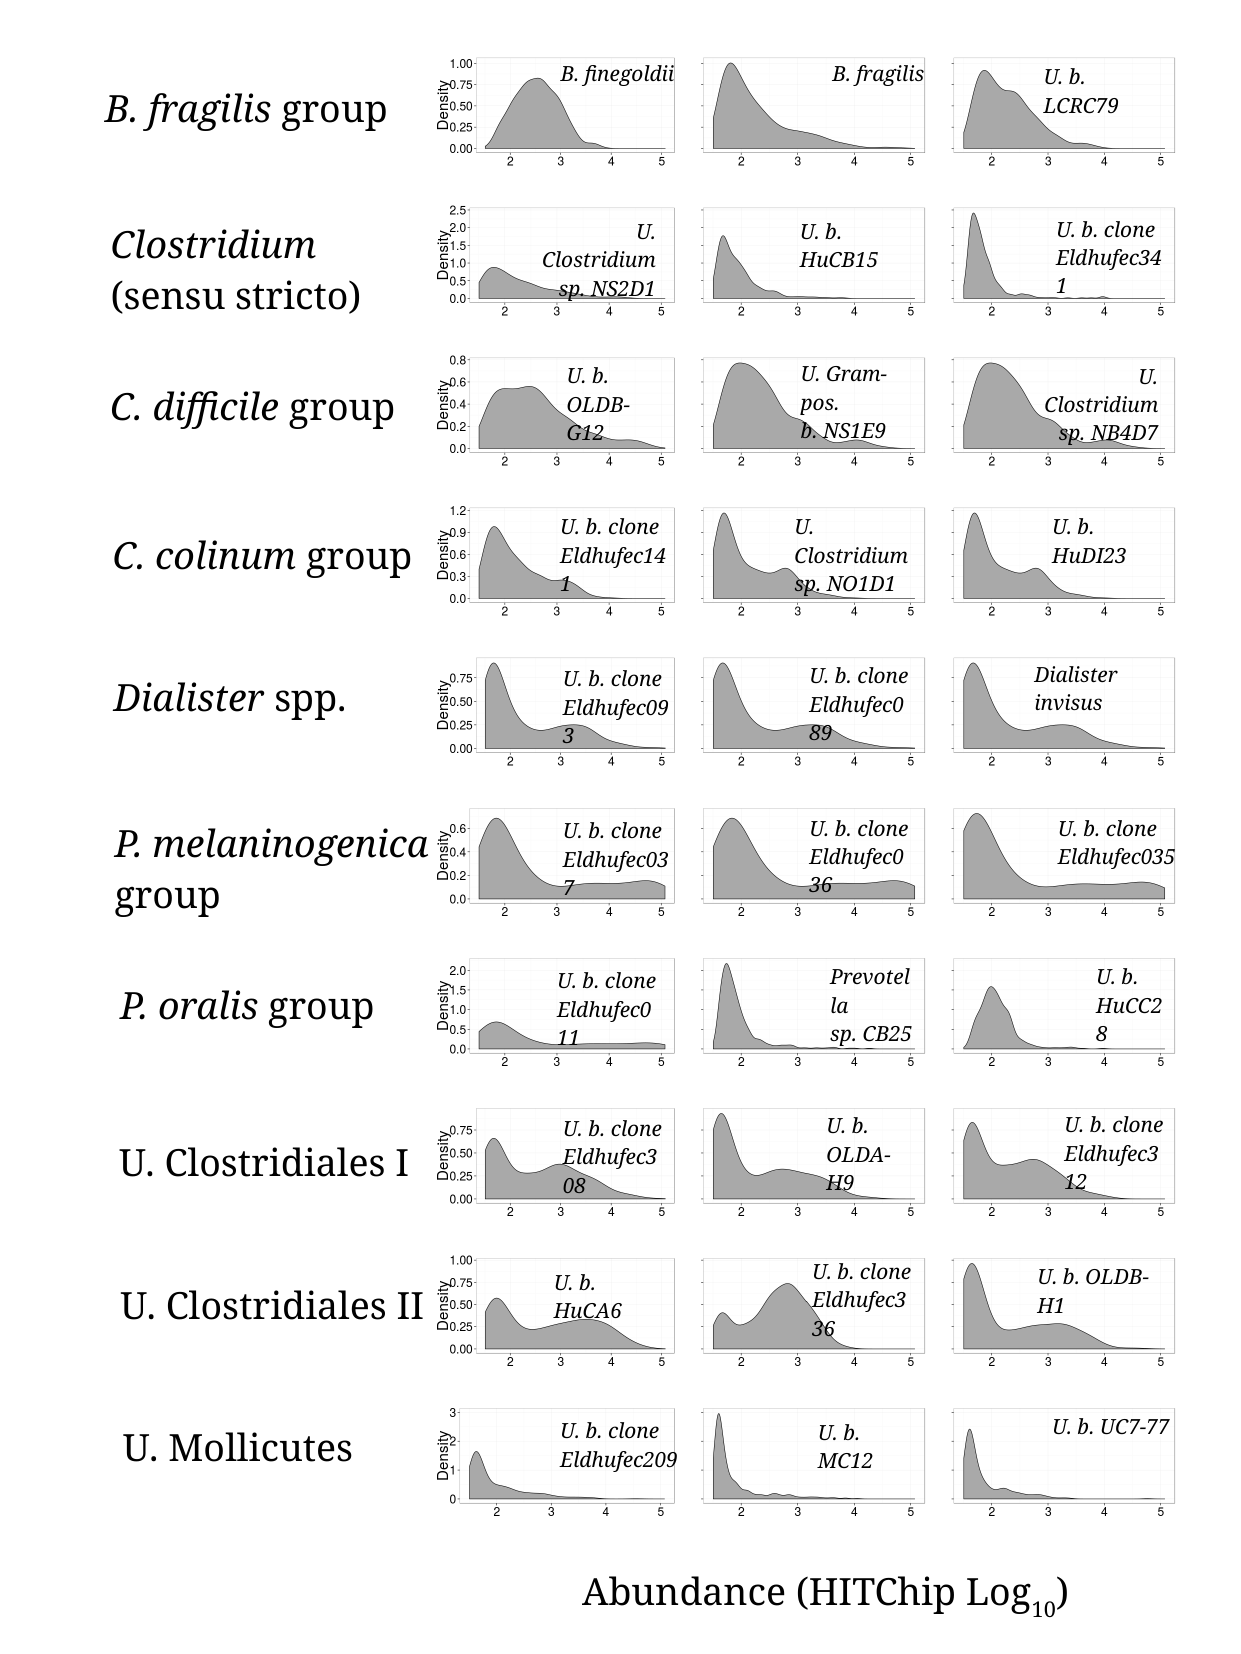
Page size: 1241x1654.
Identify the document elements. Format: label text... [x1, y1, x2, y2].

text_box U. b. HuCC28 [1081, 955, 1187, 1017]
text_box Abundance (HITChip Log10) [567, 1557, 1022, 1624]
text_box U. b. clone Eldhufec036 [794, 806, 930, 868]
text_box U. b. LCRC79 [1028, 55, 1176, 94]
text_box U. Clostridium sp. NS2D1 [527, 210, 681, 271]
text_box C. difficile group [95, 372, 367, 430]
text_box U. b. clone Eldhufec209 [545, 1409, 711, 1471]
text_box B. finegoldii [545, 52, 673, 91]
text_box U. Clostridiales II [105, 1271, 399, 1328]
text_box U. b. OLDB-G12 [551, 354, 676, 415]
text_box U. b. clone Eldhufec089 [794, 654, 931, 715]
text_box U. b. clone Eldhufec141 [545, 505, 691, 567]
text_box U. b. MC12 [803, 1410, 931, 1449]
text_box Prevotella sp. CB25 [815, 955, 931, 1017]
text_box C. colinum group [97, 522, 380, 579]
text_box U. Clostridiales I [104, 1128, 386, 1186]
text_box P. oralis group [105, 971, 351, 1028]
text_box U. b. HuDI23 [1037, 505, 1182, 544]
text_box U. b. HuCA6 [539, 1260, 681, 1299]
text_box Dialister invisus [1019, 652, 1185, 691]
text_box U. b. clone Eldhufec312 [1049, 1103, 1185, 1165]
text_box U. b. clone Eldhufec336 [797, 1250, 931, 1311]
text_box U. Clostridium sp. NO1D1 [779, 505, 931, 567]
picture [431, 33, 1182, 1534]
text_box P. melaninogenica group [99, 810, 407, 908]
text_box U. b. clone Eldhufec011 [542, 959, 678, 1021]
text_box B. fragilis [817, 52, 927, 91]
text_box U. b. OLDA-H9 [811, 1104, 932, 1165]
text_box U. b. clone Eldhufec308 [548, 1106, 684, 1168]
text_box U. b. UC7-77 [1037, 1405, 1195, 1444]
text_box U. b. clone Eldhufec035 [1043, 806, 1209, 868]
text_box U. Clostridium sp. NB4D7 [1029, 354, 1195, 416]
text_box U. Mollicutes [108, 1413, 339, 1470]
text_box U. b. clone Eldhufec093 [548, 657, 691, 719]
text_box U. b. HuCB15 [784, 210, 935, 248]
text_box U. b. clone Eldhufec037 [548, 809, 691, 871]
text_box U. Gram-pos. b. NS1E9 [785, 352, 927, 414]
text_box U. b. clone Eldhufec341 [1041, 207, 1178, 269]
text_box Clostridium (sensu stricto) [95, 210, 331, 309]
text_box Dialister spp. [98, 663, 322, 721]
text_box U. b. OLDB-H1 [1022, 1255, 1188, 1294]
text_box B. fragilis group [89, 75, 359, 132]
